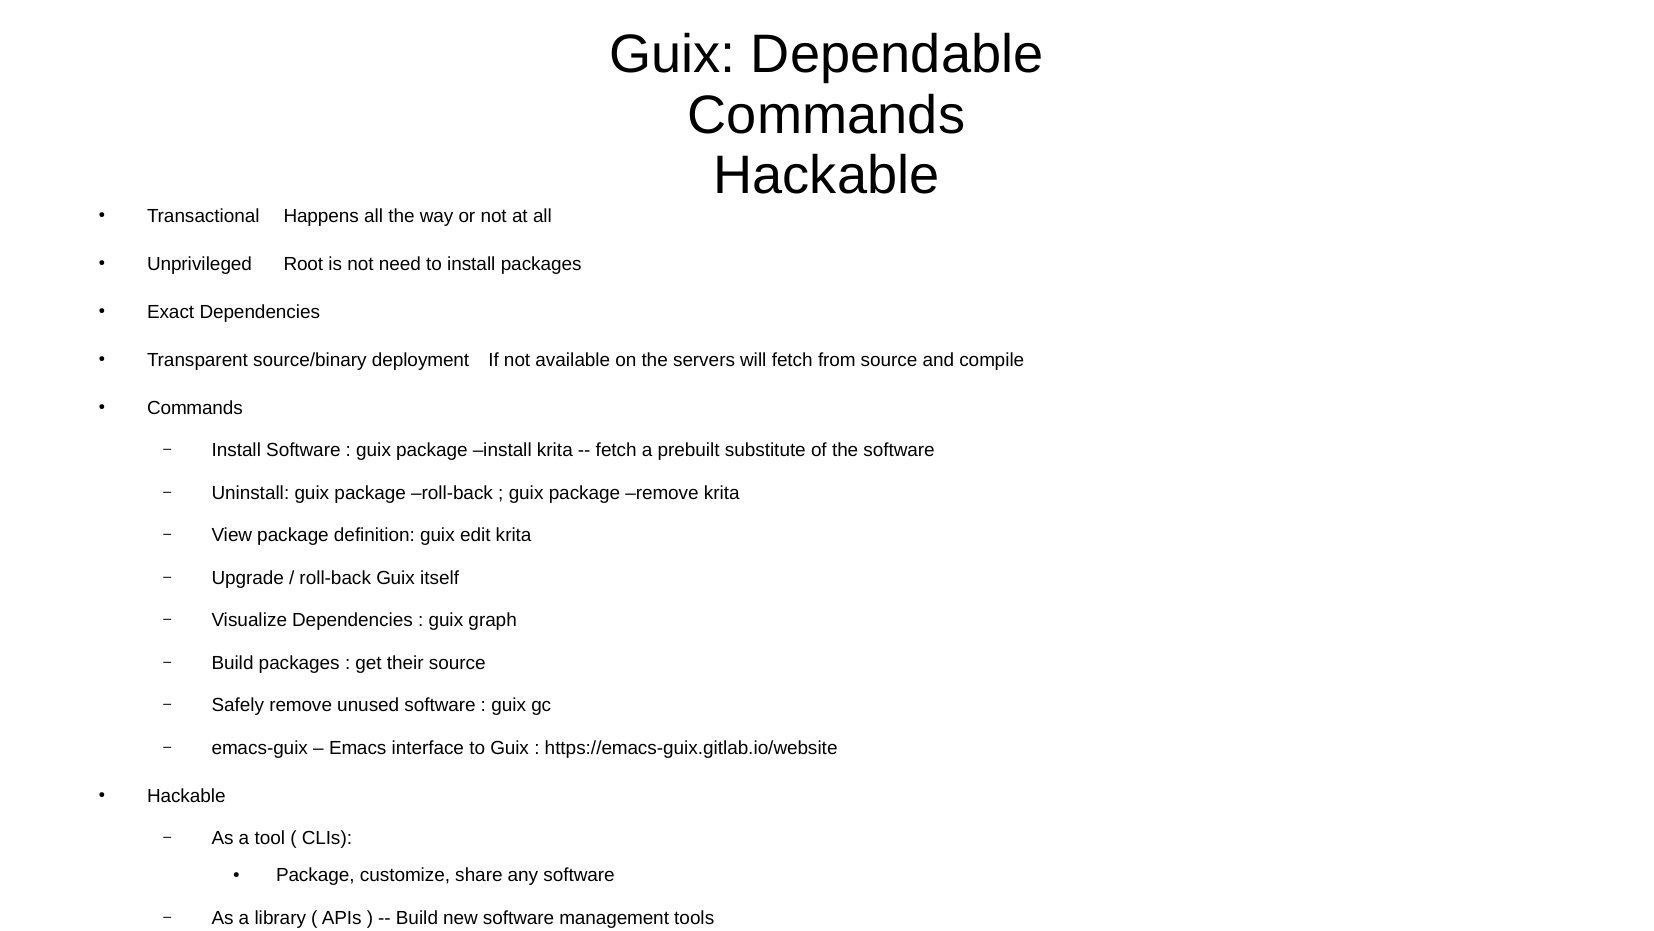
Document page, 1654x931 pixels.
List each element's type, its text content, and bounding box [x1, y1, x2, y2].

list Transactional Happens all the way or not at all Unprivileged Root is not need to install packages Exact Dependencies Transparent source/binary deployment If not available on the servers will fetch from source and compile Commands Install Software : guix package –install krita -- fetch a prebuilt substitute of the software Uninstall: guix package –roll-back ; guix package –remove krita View package definition: guix edit krita Upgrade / roll-back Guix itself Visualize Dependencies : guix graph Build packages : get their source Safely remove unused software : guix gc emacs-guix – Emacs interface to Guix : https://emacs-guix.gitlab.io/website Hackable As a tool ( CLIs): Package, customize, share any software As a library ( APIs ) -- Build new software management tools [82, 205, 1651, 931]
title Guix: Dependable Commands Hackable [82, 23, 1571, 205]
